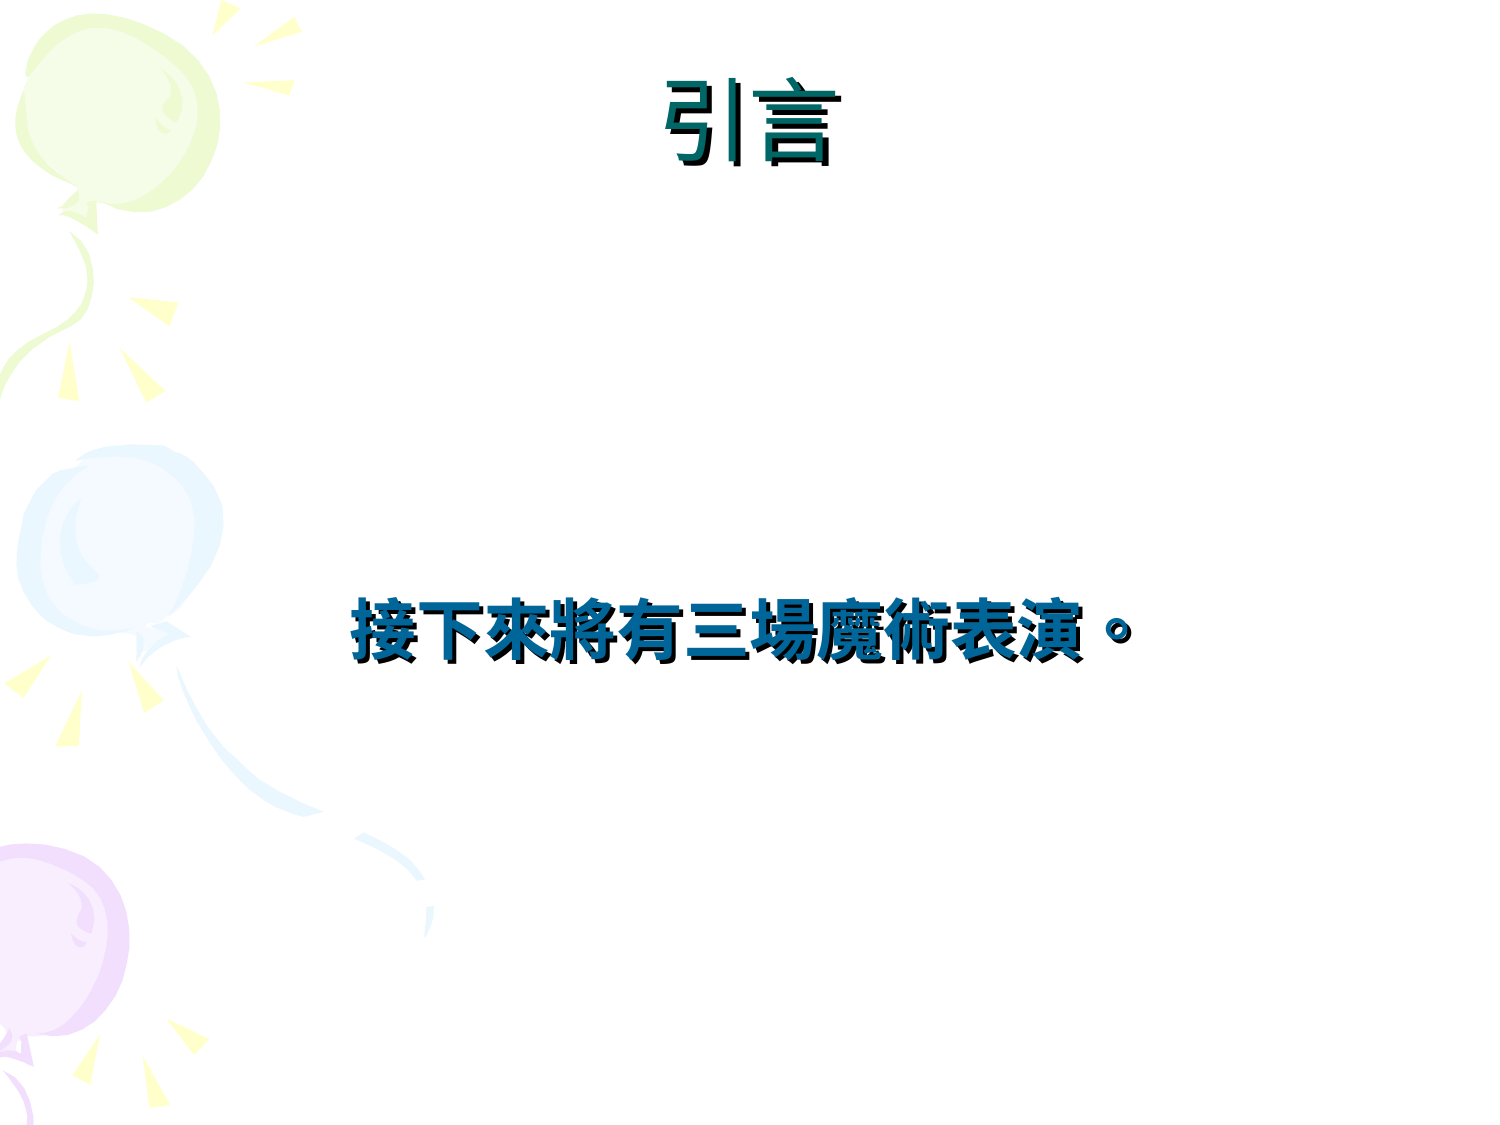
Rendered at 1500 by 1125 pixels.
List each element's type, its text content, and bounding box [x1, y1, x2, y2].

title 引言 [72, 9, 1426, 241]
subtitle 接下來將有三場魔術表演。 [75, 269, 1426, 987]
